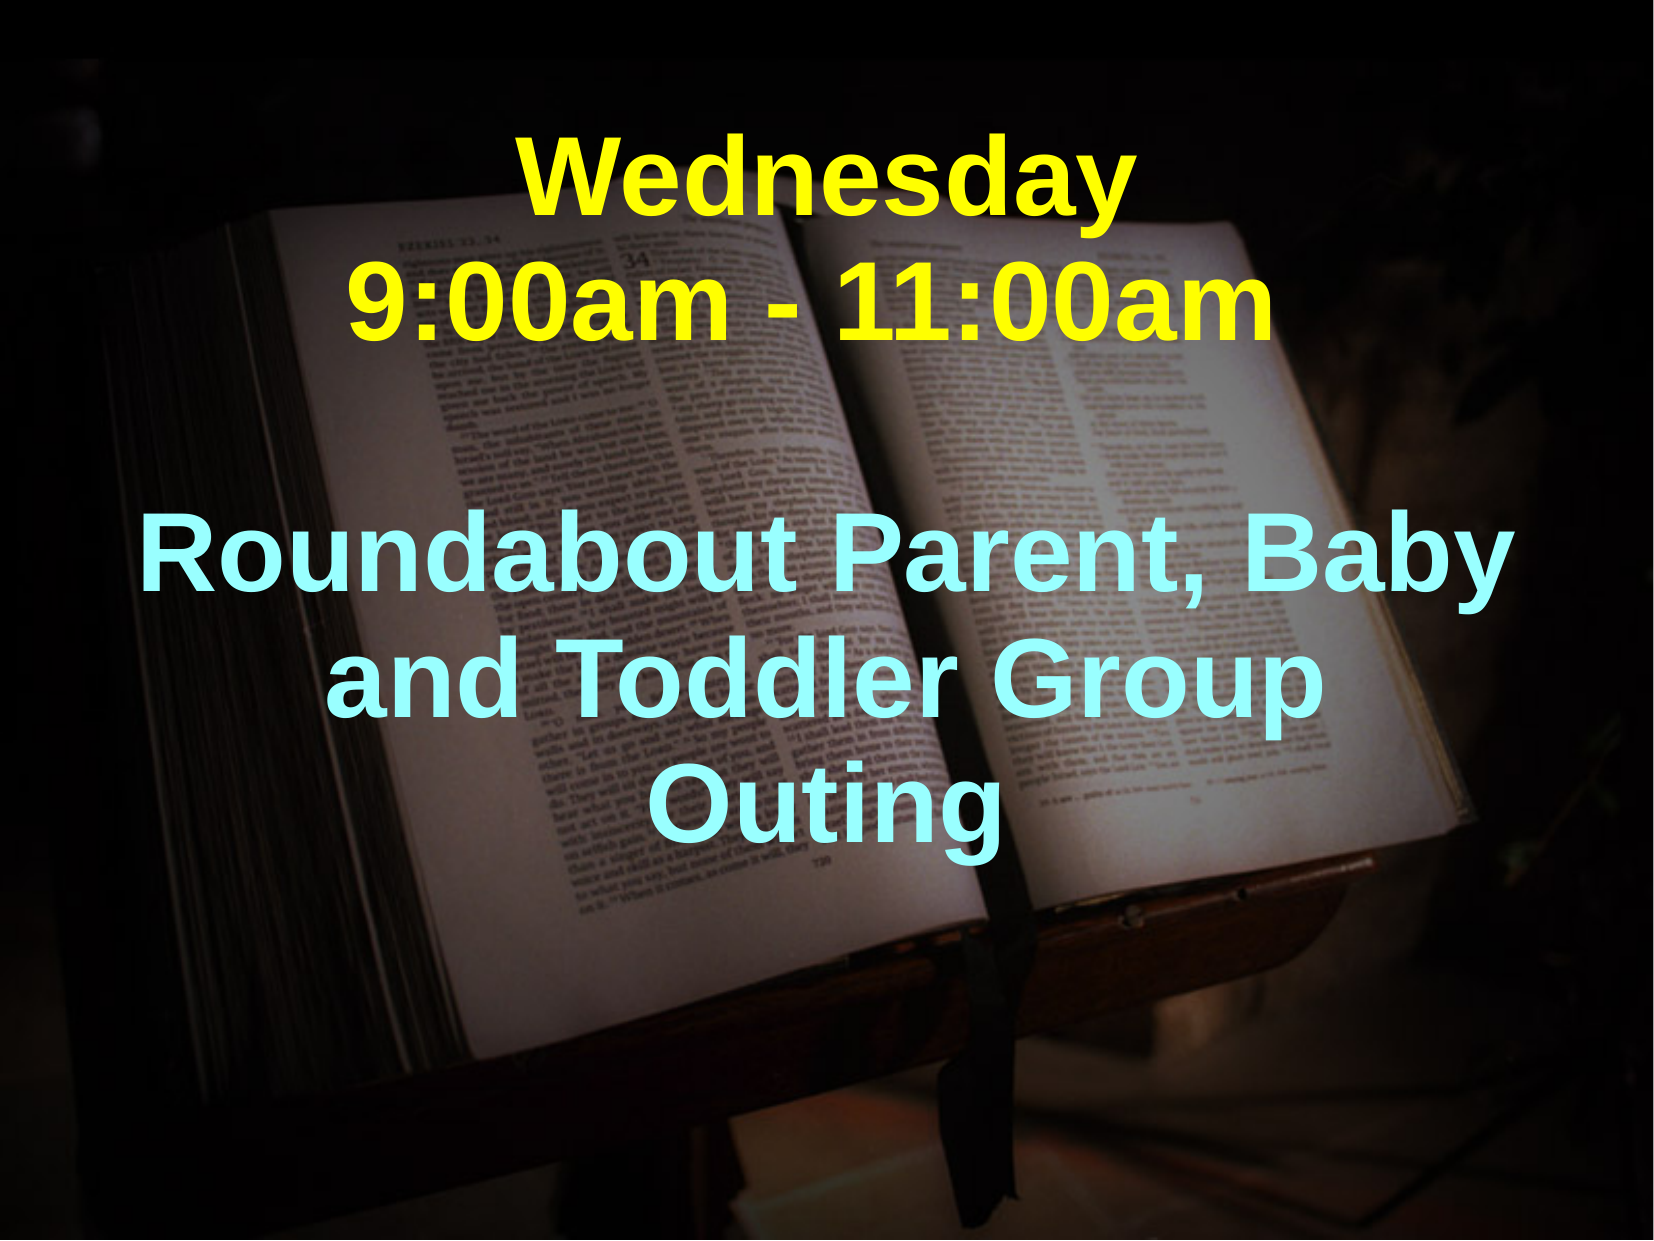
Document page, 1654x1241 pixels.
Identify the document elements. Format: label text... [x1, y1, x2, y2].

picture [0, 0, 1654, 1240]
text_box Wednesday 9:00am - 11:00am Roundabout Parent, Baby and Toddler Group Outing [118, 106, 1536, 1182]
